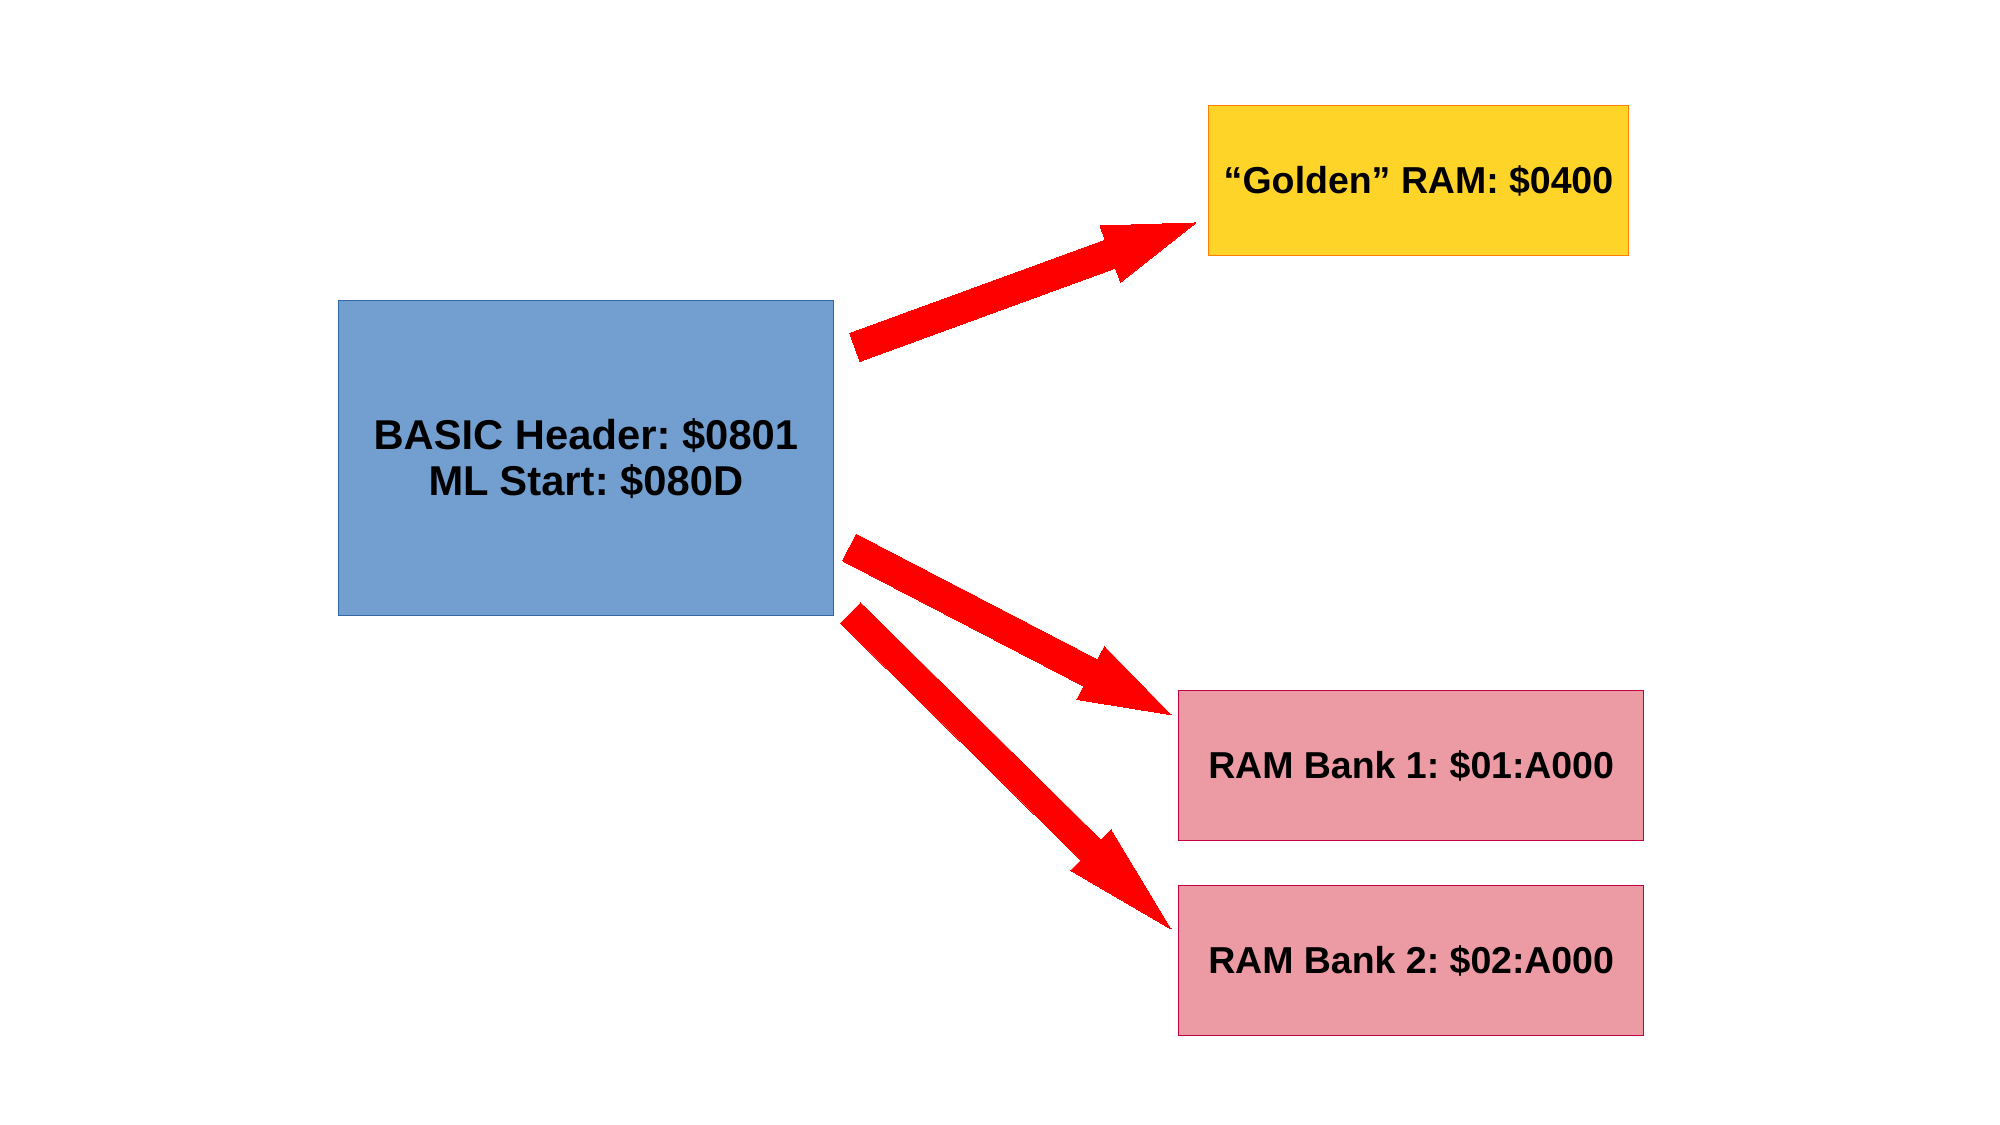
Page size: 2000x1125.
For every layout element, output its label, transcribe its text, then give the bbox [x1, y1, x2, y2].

text_box [842, 534, 1172, 715]
text_box RAM Bank 1: $01:A000 [1178, 690, 1644, 841]
text_box [849, 222, 1196, 362]
text_box RAM Bank 2: $02:A000 [1178, 885, 1644, 1036]
text_box BASIC Header: $0801 ML Start: $080D [338, 300, 834, 616]
text_box “Golden” RAM: $0400 [1208, 105, 1629, 256]
text_box [840, 602, 1172, 929]
